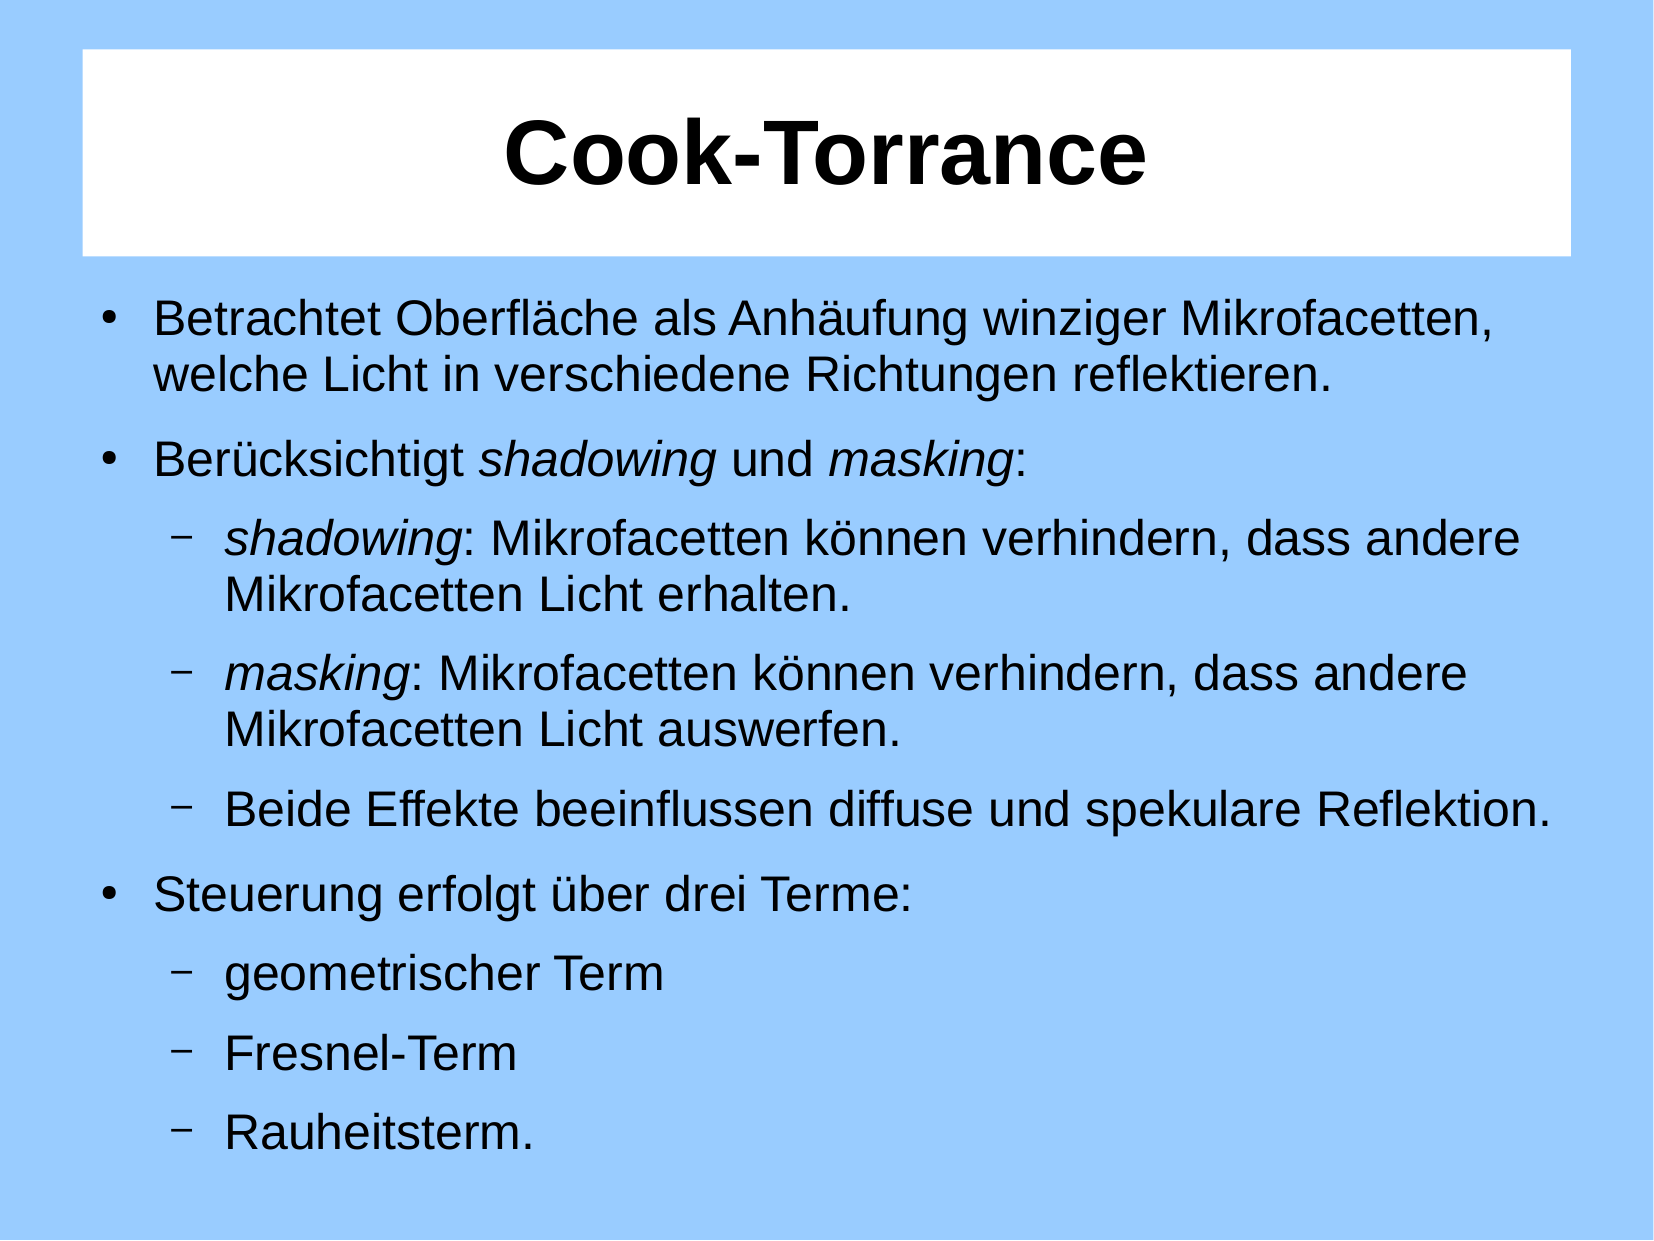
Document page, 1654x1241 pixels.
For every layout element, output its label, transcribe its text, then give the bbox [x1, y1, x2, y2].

title Cook-Torrance [82, 49, 1571, 257]
list Betrachtet Oberfläche als Anhäufung winziger Mikrofacetten, welche Licht in verschiedene Richtungen reflektieren. Berücksichtigt shadowing und masking: shadowing: Mikrofacetten können verhindern, dass andere Mikrofacetten Licht erhalten. masking: Mikrofacetten können verhindern, dass andere Mikrofacetten Licht auswerfen. Beide Effekte beeinflussen diffuse und spekulare Reflektion. Steuerung erfolgt über drei Terme: geometrischer Term Fresnel-Term Rauheitsterm. [82, 290, 1571, 1170]
